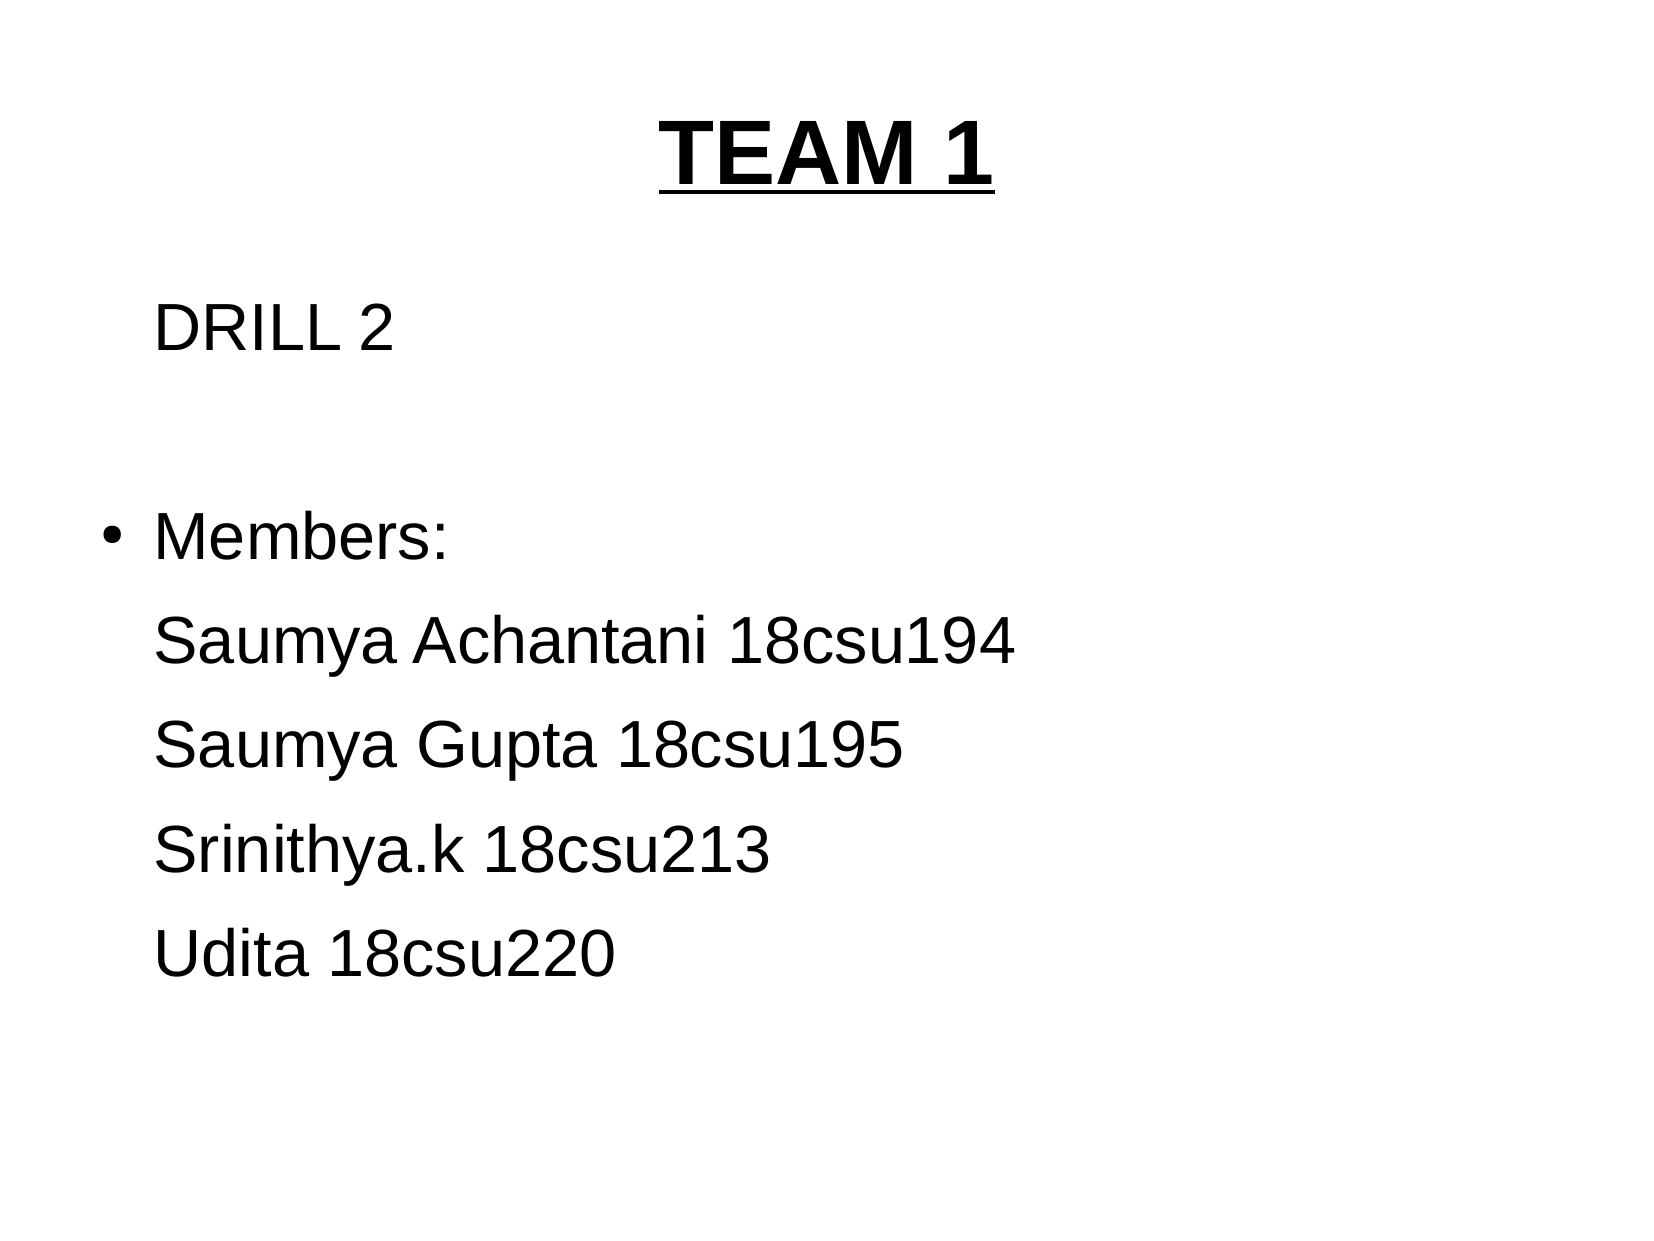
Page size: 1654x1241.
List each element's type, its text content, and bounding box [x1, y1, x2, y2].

list DRILL 2 Members: Saumya Achantani 18csu194 Saumya Gupta 18csu195 Srinithya.k 18csu213 Udita 18csu220 [82, 290, 1571, 1010]
title TEAM 1 [82, 49, 1571, 257]
